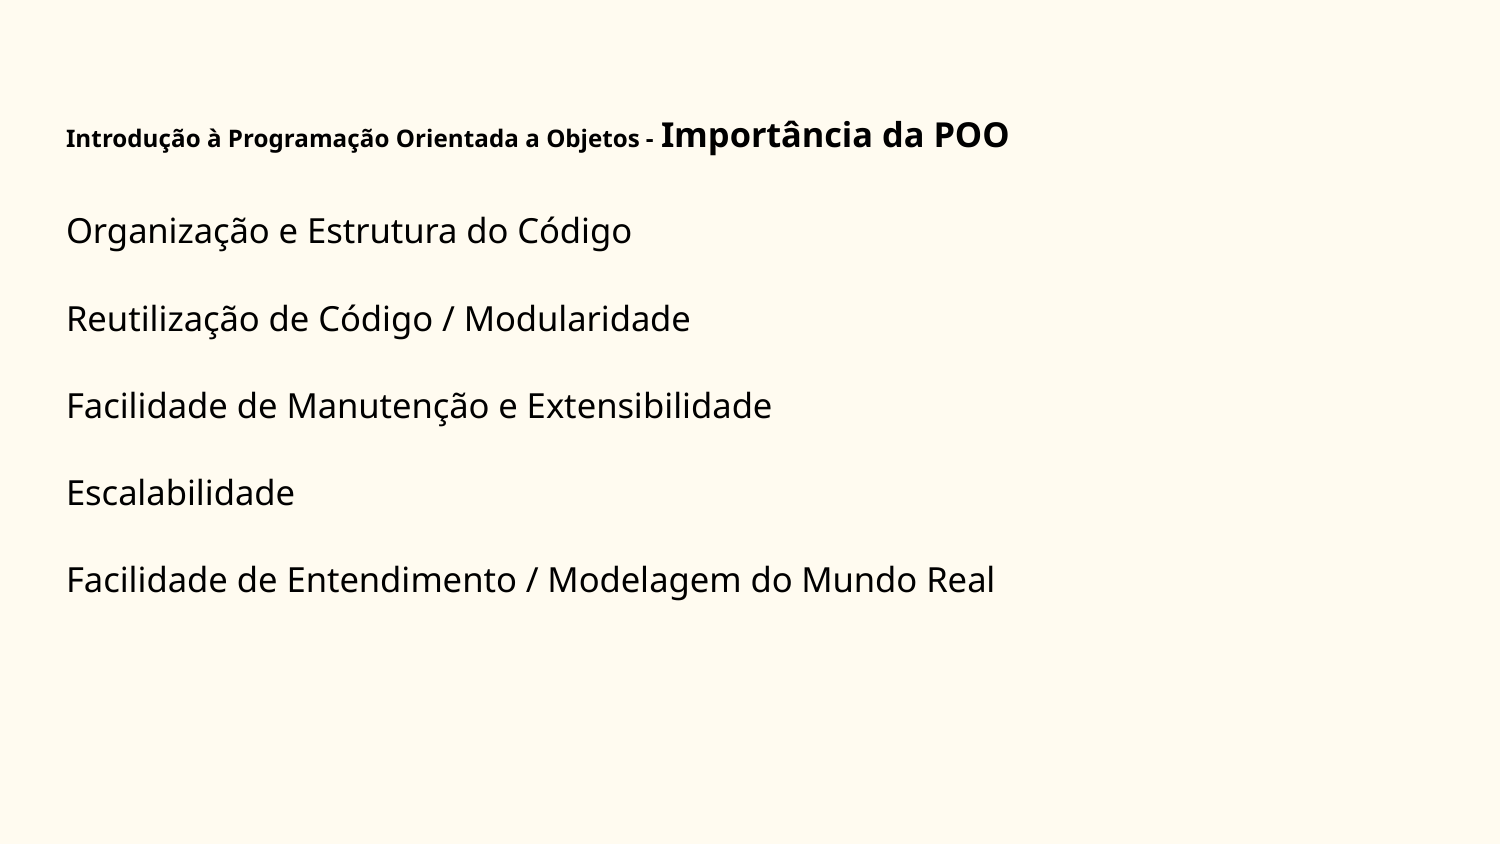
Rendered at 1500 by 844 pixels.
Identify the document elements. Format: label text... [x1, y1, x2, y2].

list Organização e Estrutura do Código Reutilização de Código / Modularidade Facilidade de Manutenção e Extensibilidade Escalabilidade Facilidade de Entendimento / Modelagem do Mundo Real [51, 173, 1421, 754]
title Introdução à Programação Orientada a Objetos - Importância da POO [51, 72, 1449, 174]
